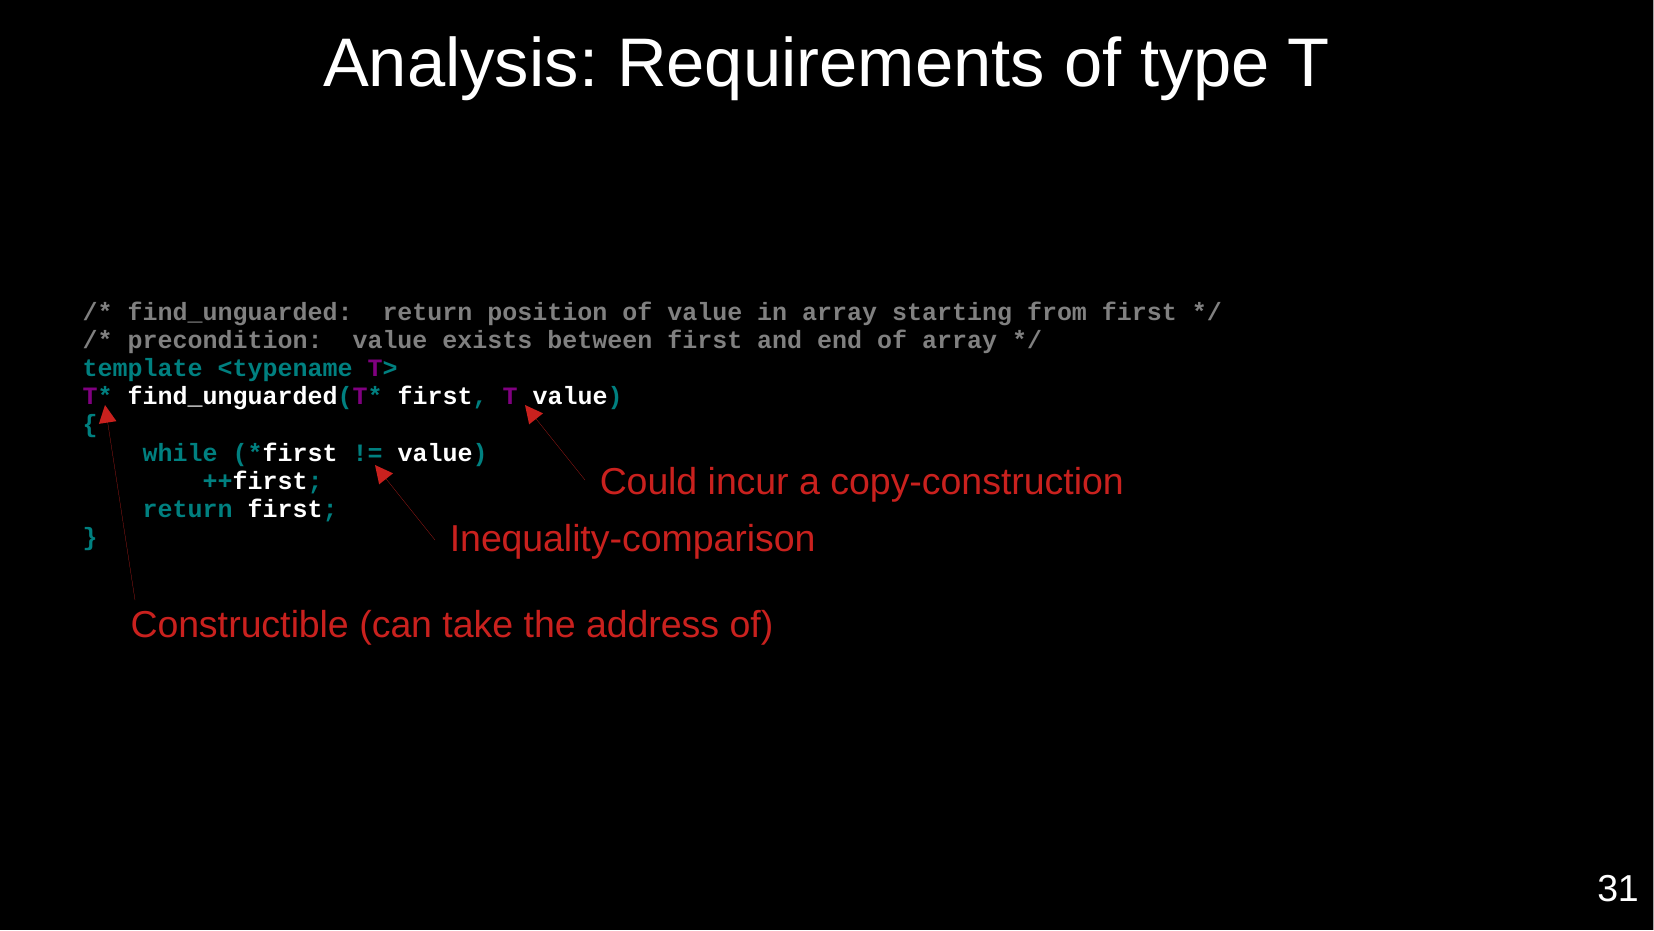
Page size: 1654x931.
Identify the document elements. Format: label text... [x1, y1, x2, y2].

text_box Constructible (can take the address of) [115, 595, 791, 653]
subtitle /* find_unguarded: return position of value in array starting from first */ /* precondition: value exists between first and end of array */ template <typename T> T* find_unguarded(T* first, T value) { while (*first != value) ++first; return first; } [82, 132, 1571, 889]
text_box <number> [1024, 860, 1654, 931]
title Analysis: Requirements of type T [82, 4, 1571, 121]
text_box Could incur a copy-construction [585, 453, 1141, 511]
text_box Inequality-comparison [435, 510, 961, 567]
